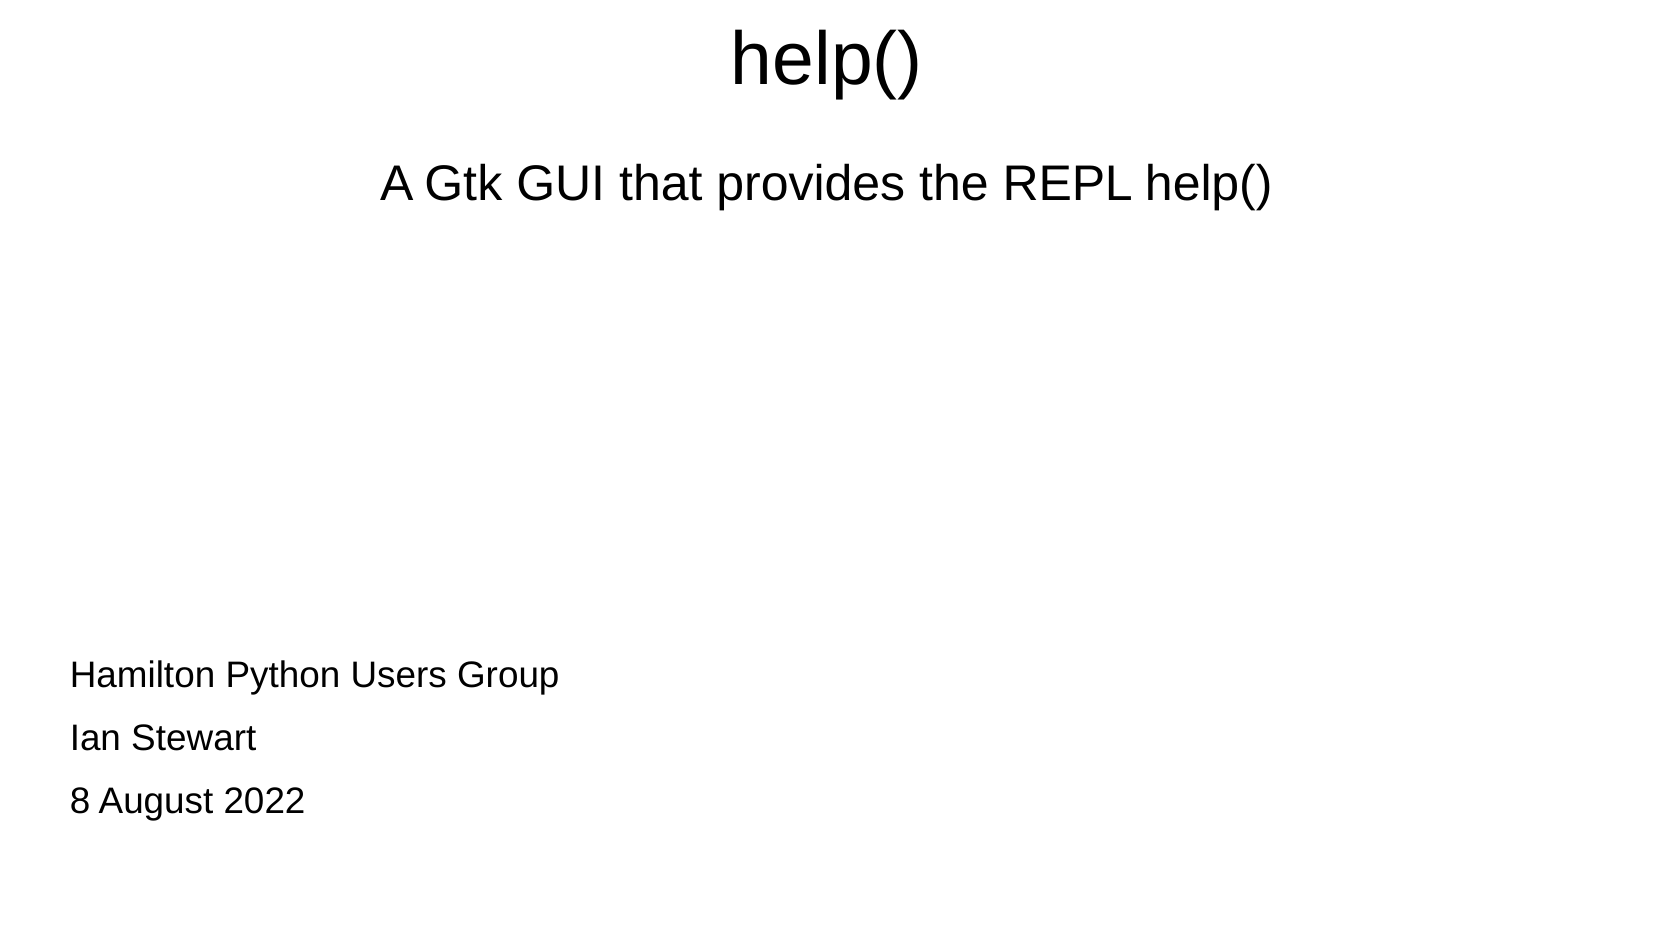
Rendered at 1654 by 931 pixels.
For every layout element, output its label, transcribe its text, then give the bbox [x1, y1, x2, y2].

text_box A Gtk GUI that provides the REPL help() [82, 147, 1571, 318]
list Hamilton Python Users Group Ian Stewart 8 August 2022 [69, 653, 1558, 824]
title help() [82, 16, 1571, 101]
